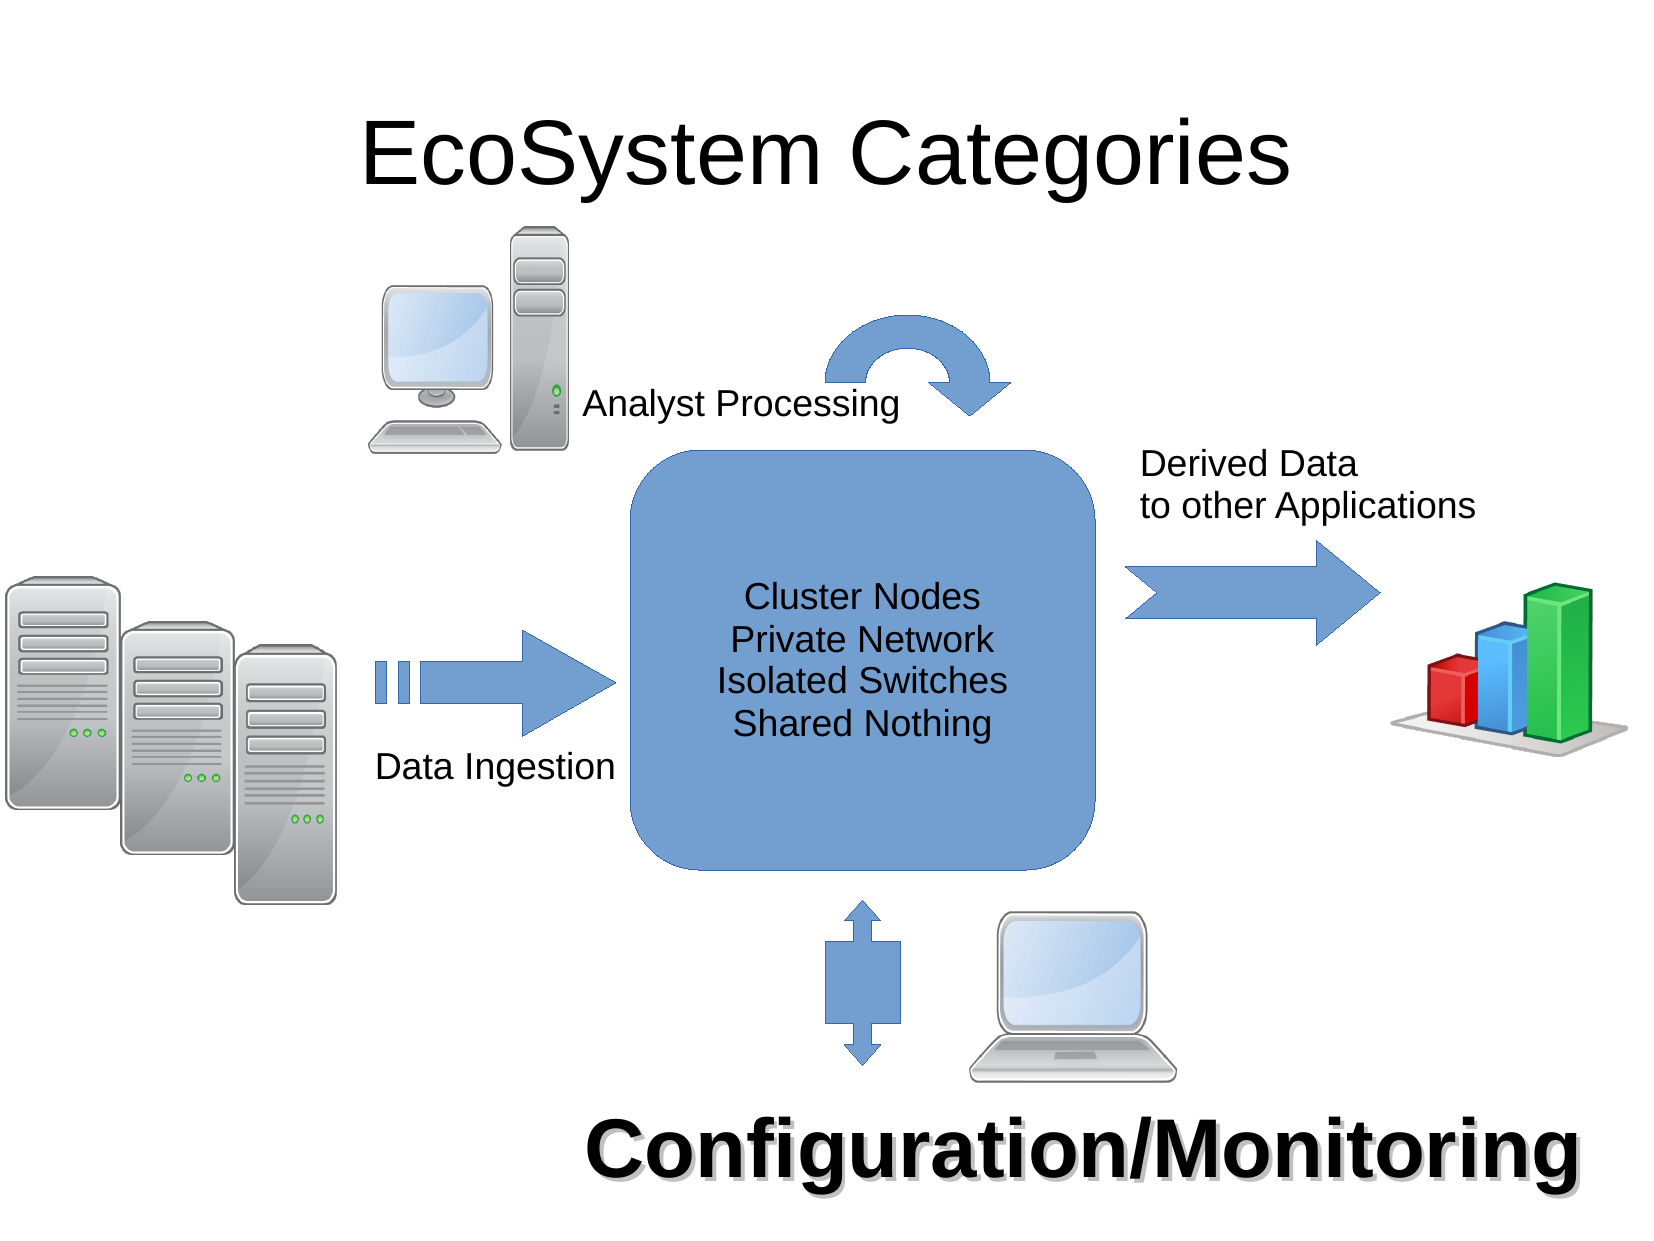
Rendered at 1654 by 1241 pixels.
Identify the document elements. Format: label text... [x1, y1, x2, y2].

picture [1382, 561, 1636, 781]
text_box Data Ingestion [360, 738, 631, 796]
text_box [420, 630, 616, 737]
text_box [1125, 540, 1381, 646]
text_box [398, 661, 410, 704]
text_box [825, 315, 1011, 416]
text_box [375, 661, 387, 704]
text_box Configuration/Monitoring [570, 1095, 1654, 1203]
text_box [825, 900, 901, 1066]
title EcoSystem Categories [82, 49, 1571, 257]
picture [5, 576, 337, 905]
picture [960, 899, 1186, 1096]
text_box Derived Data to other Applications [1125, 435, 1492, 534]
text_box Analyst Processing [569, 375, 916, 432]
picture [360, 226, 569, 466]
text_box Cluster Nodes Private Network Isolated Switches Shared Nothing [630, 450, 1096, 871]
